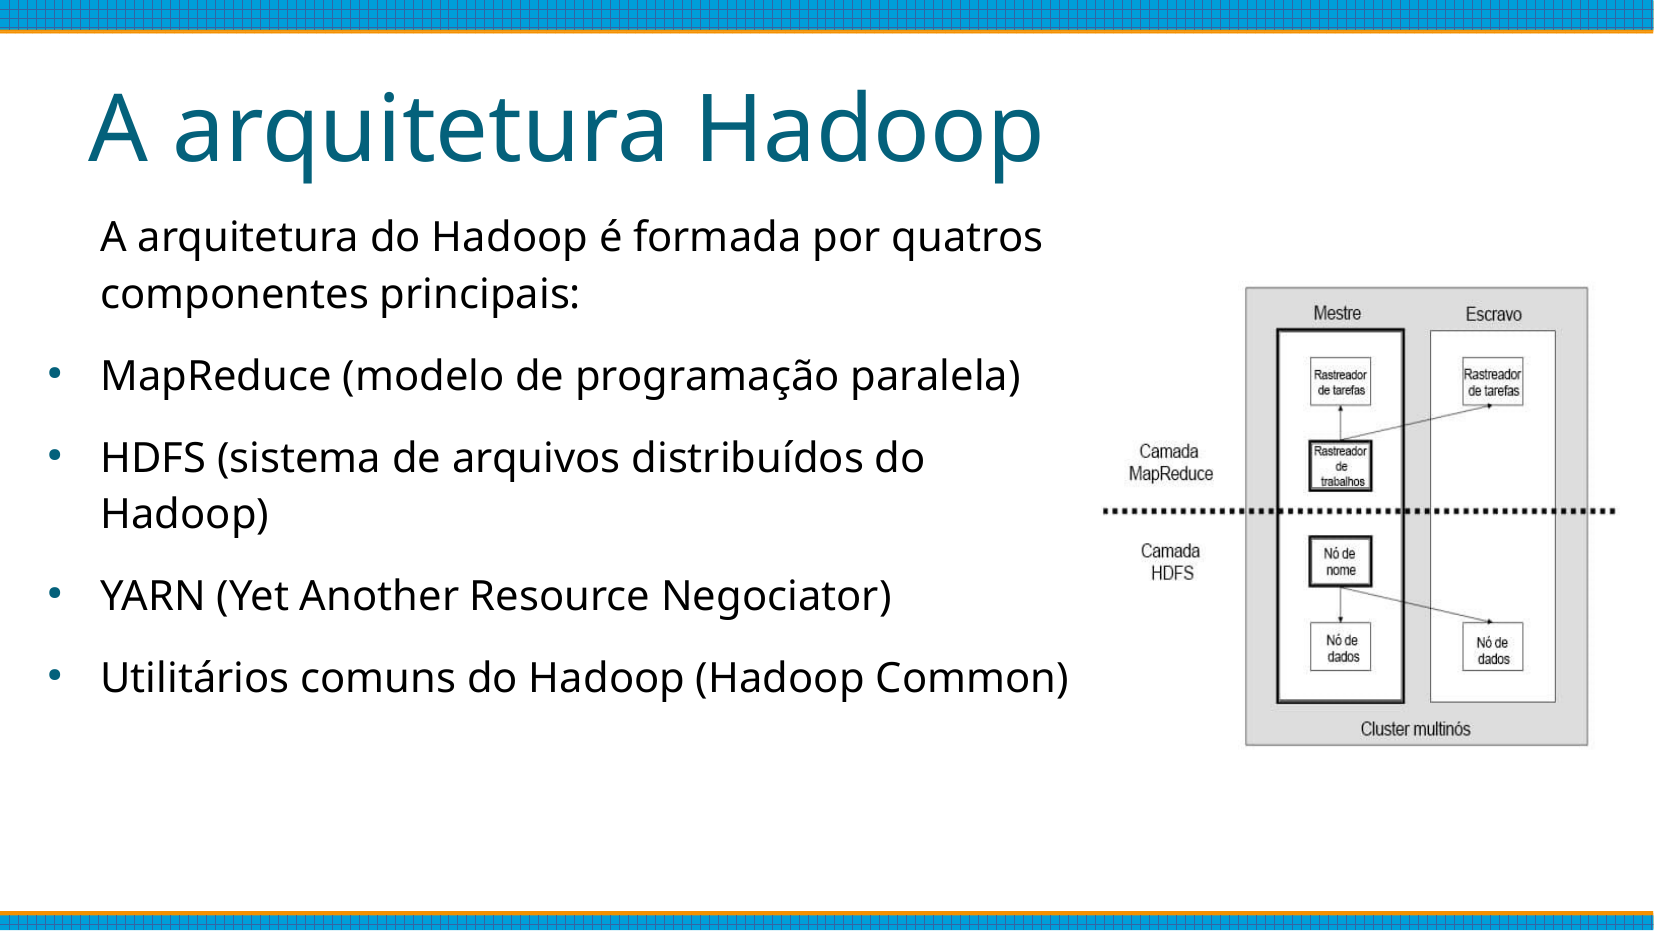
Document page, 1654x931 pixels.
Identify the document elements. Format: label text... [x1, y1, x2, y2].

picture [1092, 206, 1630, 827]
list A arquitetura do Hadoop é formada por quatros componentes principais: MapReduce (modelo de programação paralela) HDFS (sistema de arquivos distribuídos do Hadoop) YARN (Yet Another Resource Negociator) Utilitários comuns do Hadoop (Hadoop Common) [29, 206, 1092, 813]
title A arquitetura Hadoop [88, 44, 1565, 206]
